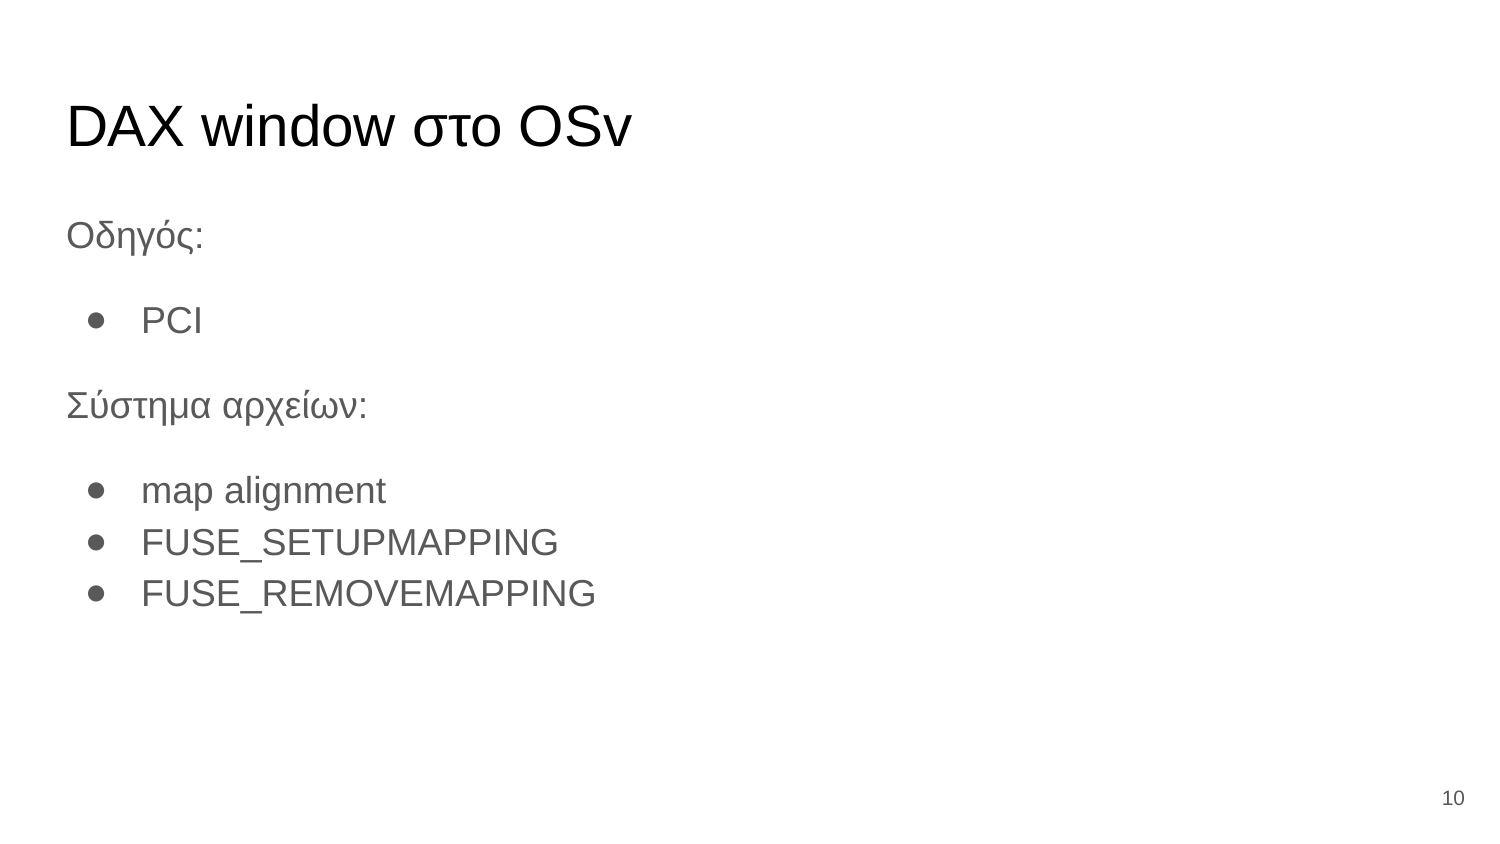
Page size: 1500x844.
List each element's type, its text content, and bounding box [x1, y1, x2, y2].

list Οδηγός: PCI Σύστημα αρχείων: map alignment FUSE_SETUPMAPPING FUSE_REMOVEMAPPING [51, 189, 1449, 750]
slide_number <number> [1389, 764, 1480, 830]
title DAX window στο OSv [51, 72, 1449, 167]
